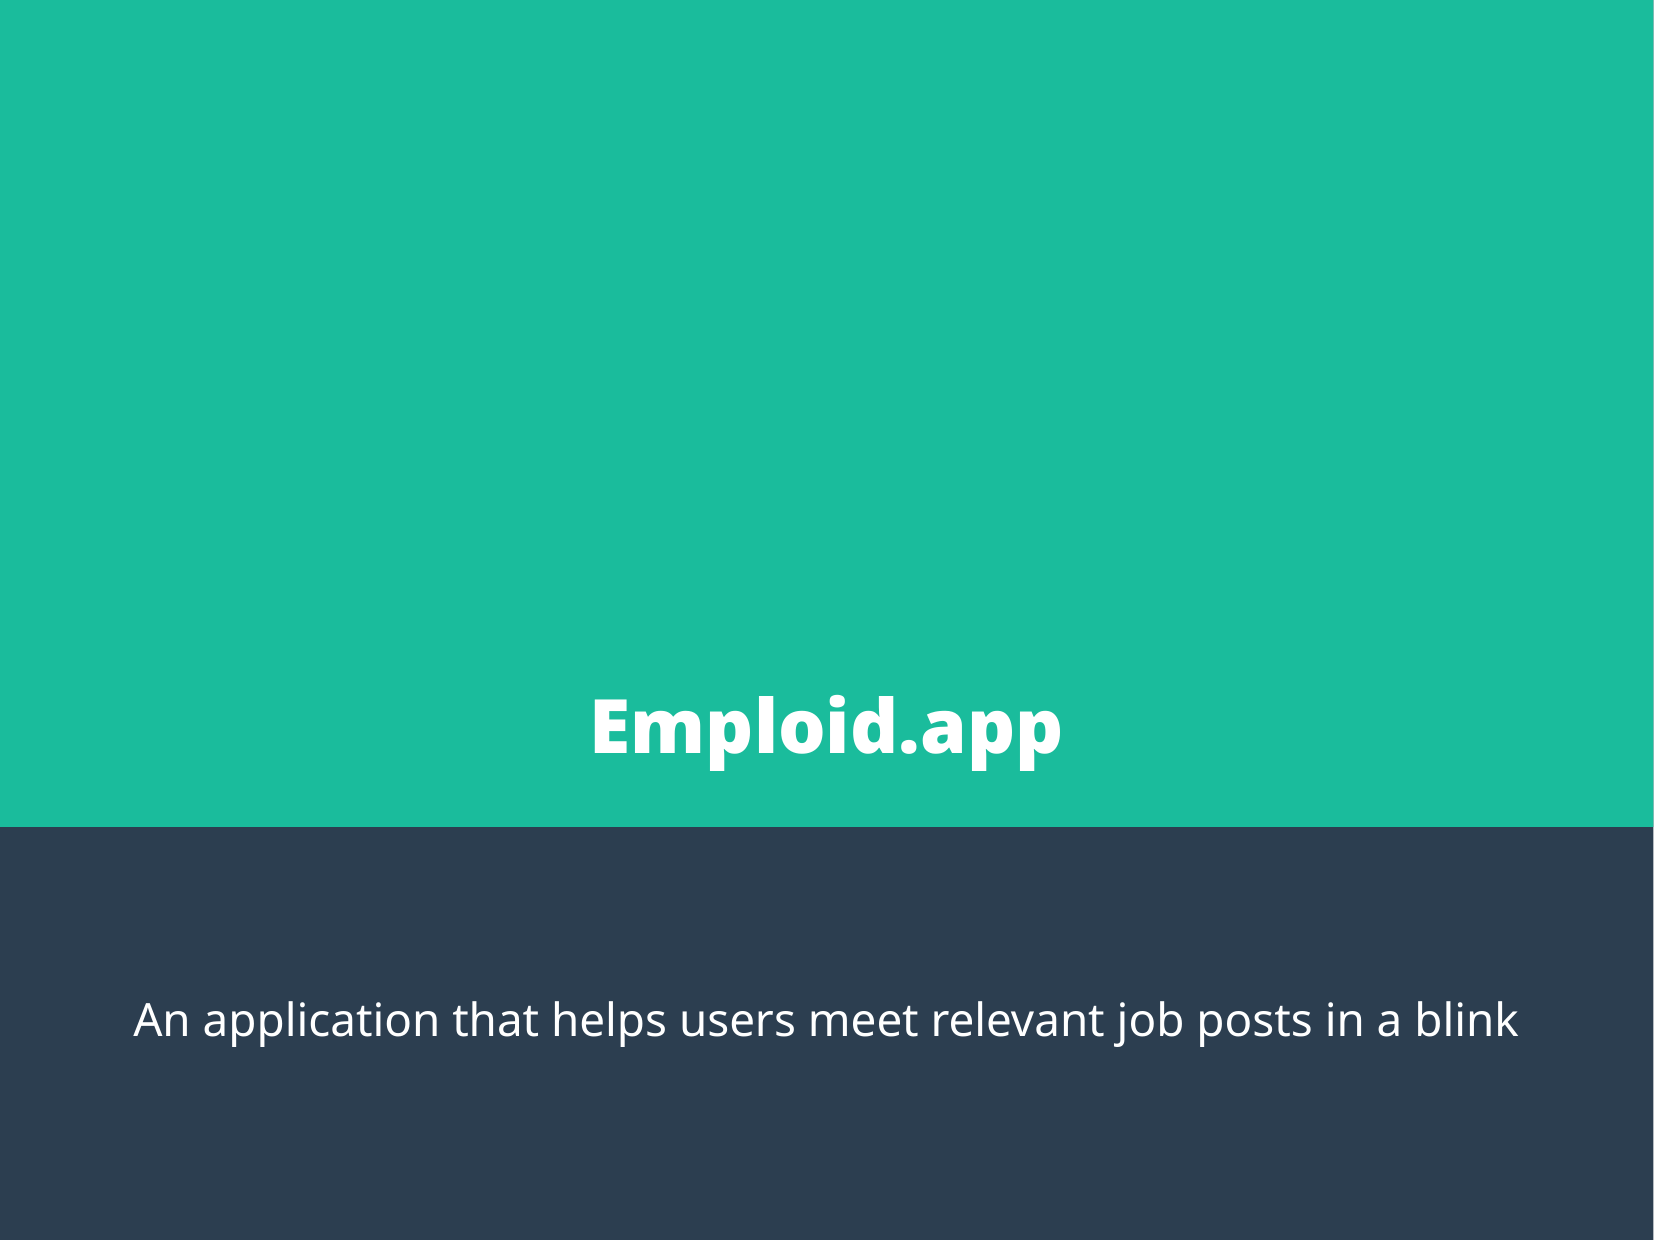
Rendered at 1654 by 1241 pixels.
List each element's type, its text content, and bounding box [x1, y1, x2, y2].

subtitle An application that helps users meet relevant job posts in a blink [59, 856, 1595, 1182]
title Emploid.app [59, 620, 1595, 778]
